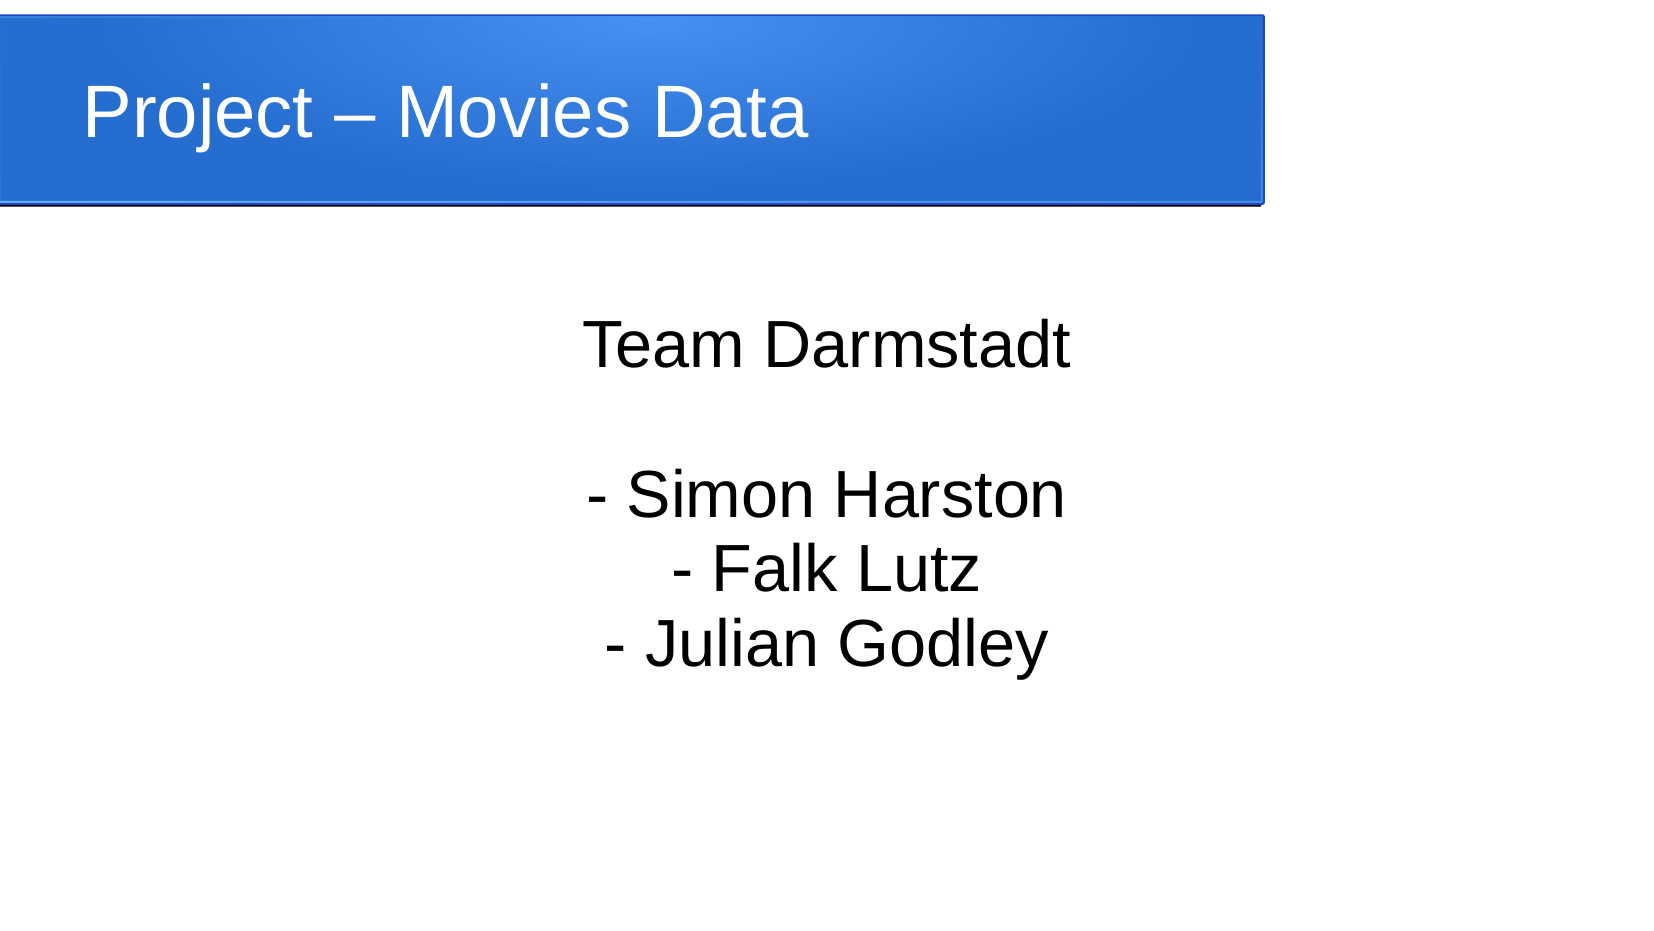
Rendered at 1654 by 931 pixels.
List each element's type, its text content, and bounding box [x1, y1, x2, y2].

title Project – Movies Data [82, 35, 1235, 189]
subtitle Team Darmstadt - Simon Harston - Falk Lutz - Julian Godley [82, 224, 1571, 764]
